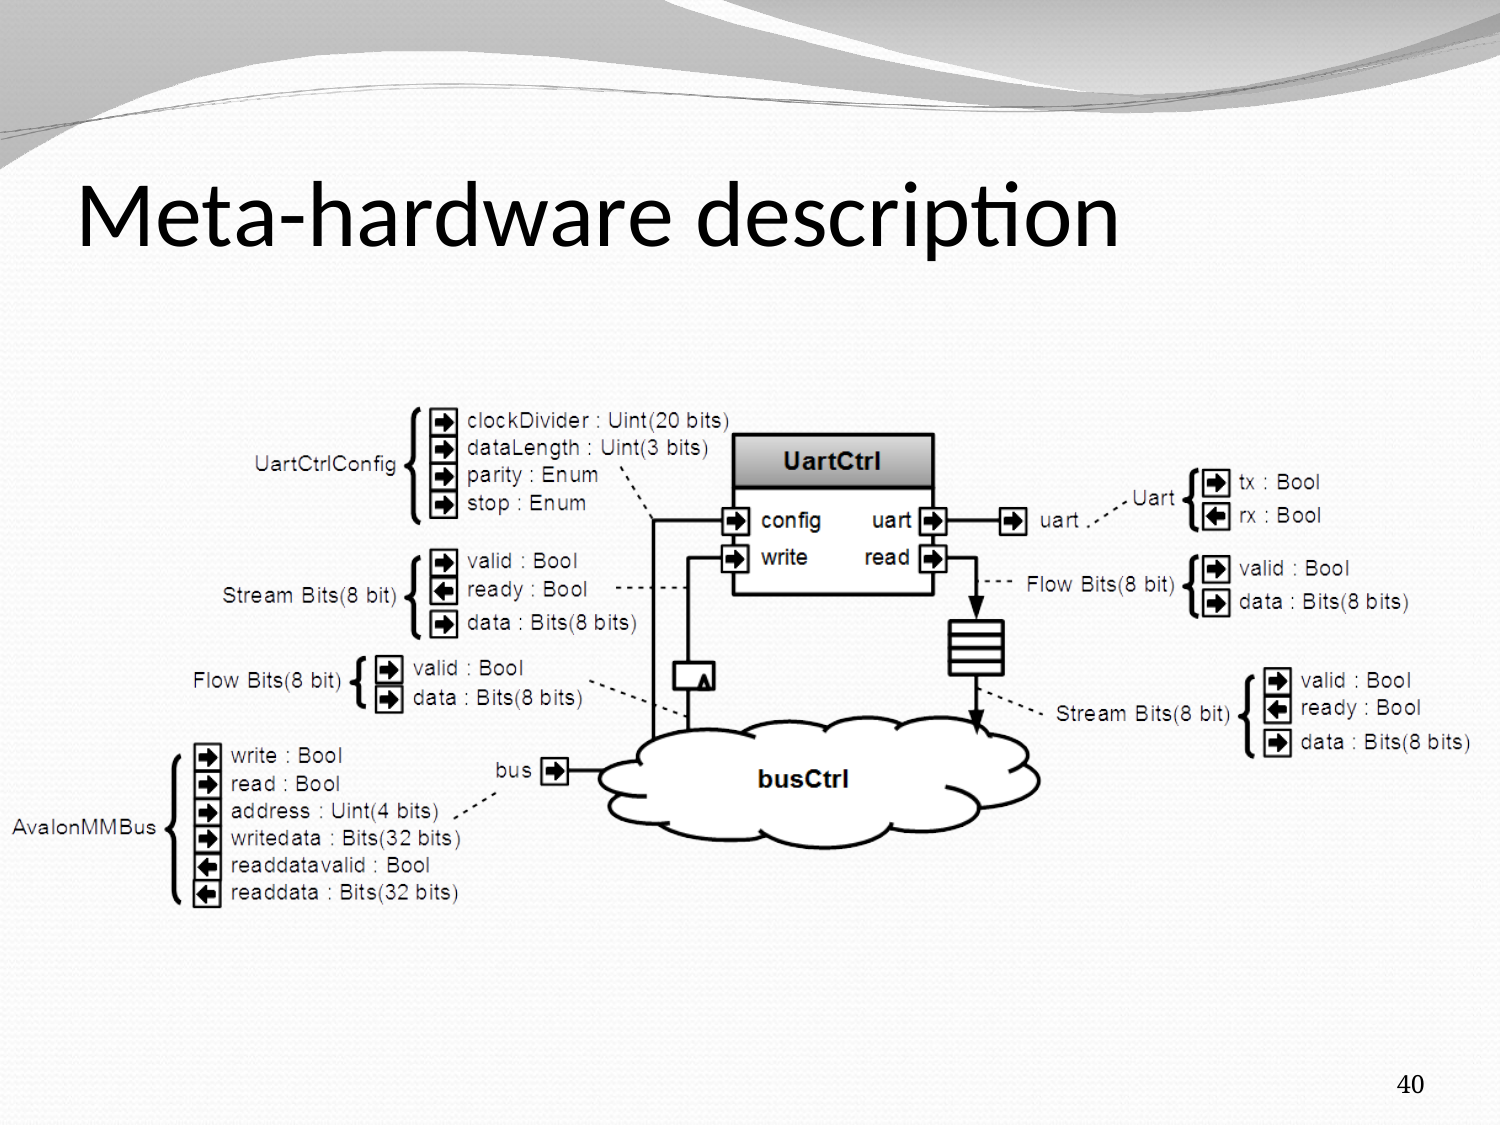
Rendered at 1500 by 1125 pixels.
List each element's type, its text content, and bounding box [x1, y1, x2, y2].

text_box <numéro> [1299, 1042, 1426, 1103]
title Meta-hardware description [75, 78, 1426, 266]
picture [0, 0, 1500, 1125]
